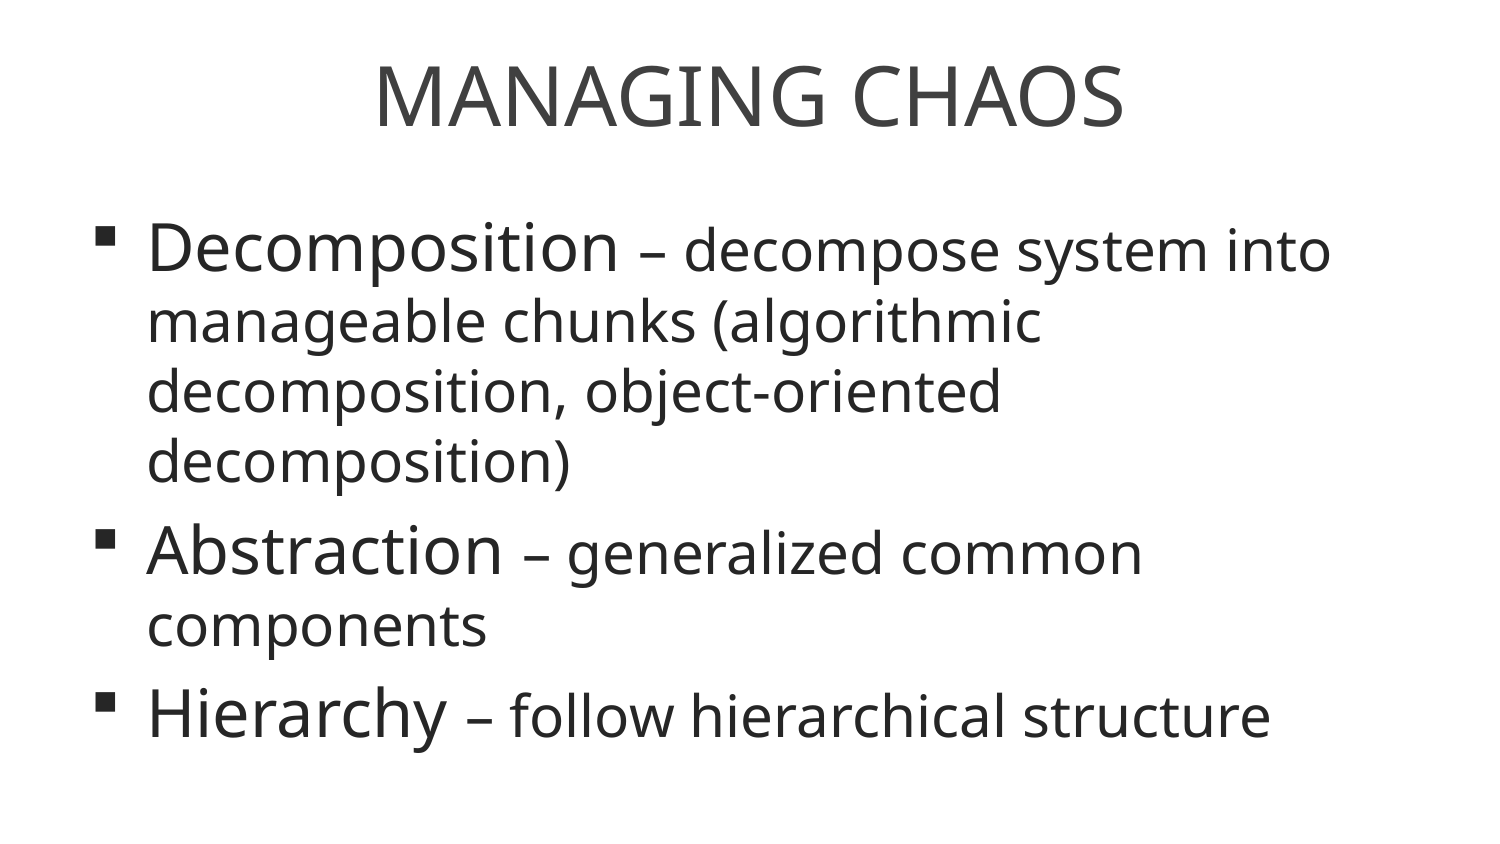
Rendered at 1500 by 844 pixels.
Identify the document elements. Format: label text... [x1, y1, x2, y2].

title Managing chaos [75, 23, 1425, 164]
list Decomposition – decompose system into manageable chunks (algorithmic decomposition, object-oriented decomposition) Abstraction – generalized common components Hierarchy – follow hierarchical structure [75, 196, 1425, 791]
